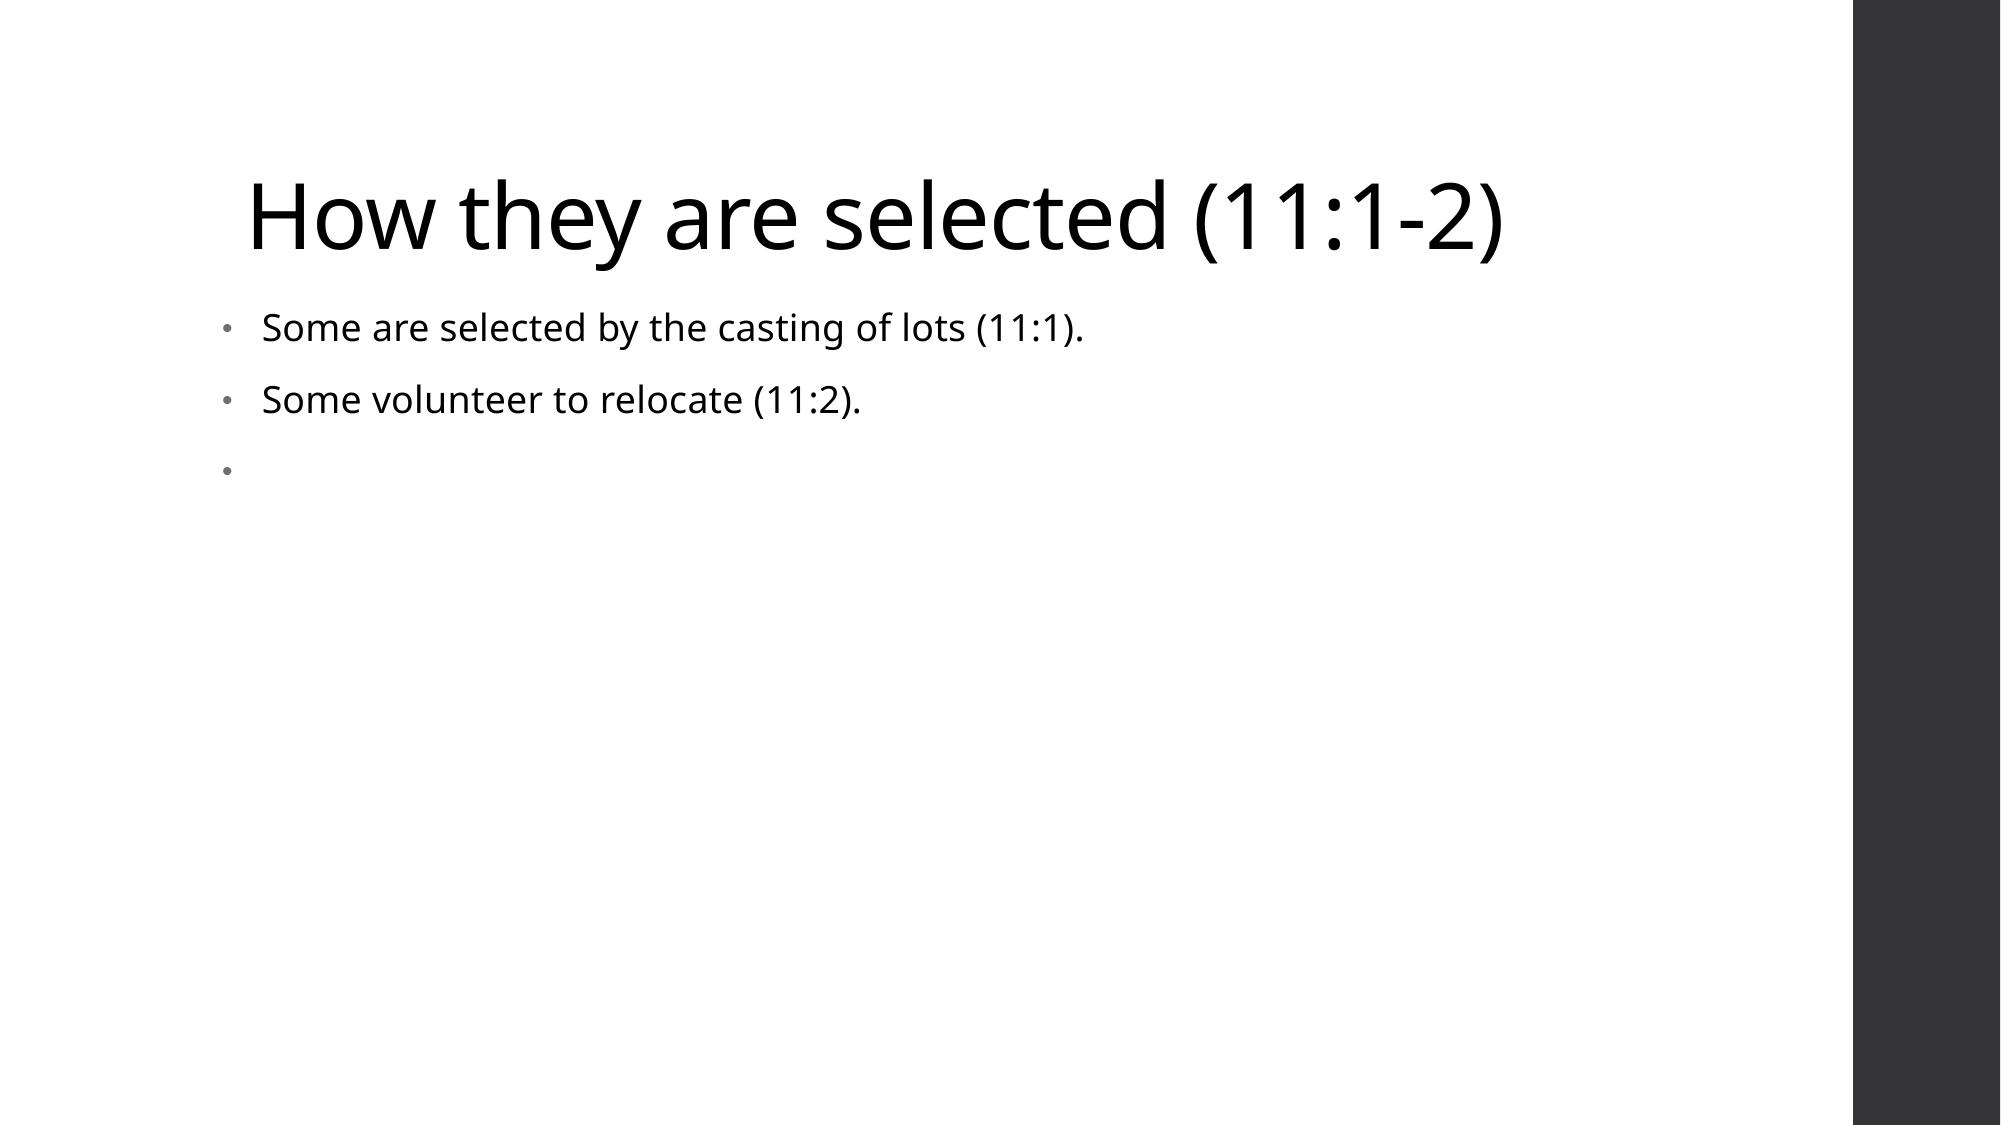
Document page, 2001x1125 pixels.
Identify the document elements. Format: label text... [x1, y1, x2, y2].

title How they are selected (11:1-2) [206, 60, 1797, 278]
list Some are selected by the casting of lots (11:1). Some volunteer to relocate (11:2). [206, 299, 1617, 1014]
